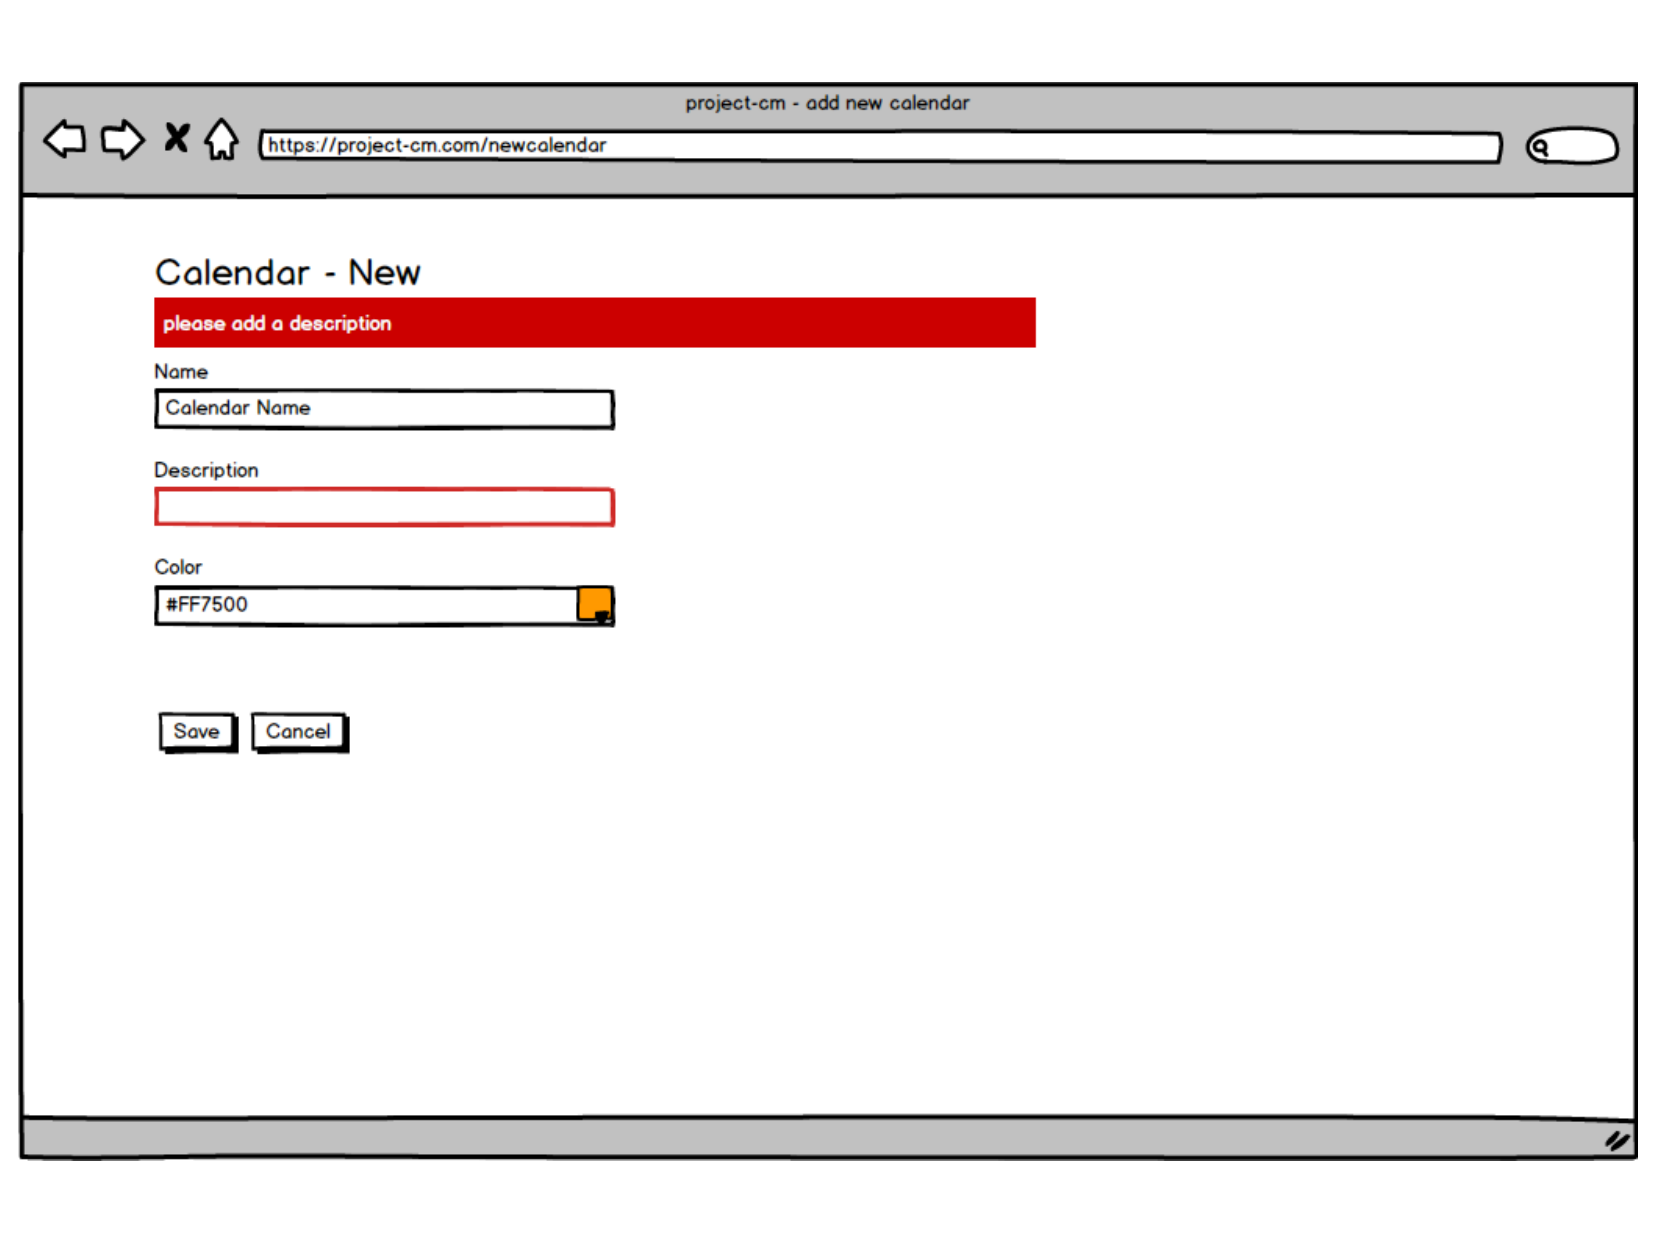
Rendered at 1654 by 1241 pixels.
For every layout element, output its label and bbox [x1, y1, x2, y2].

picture [17, 82, 1638, 1161]
